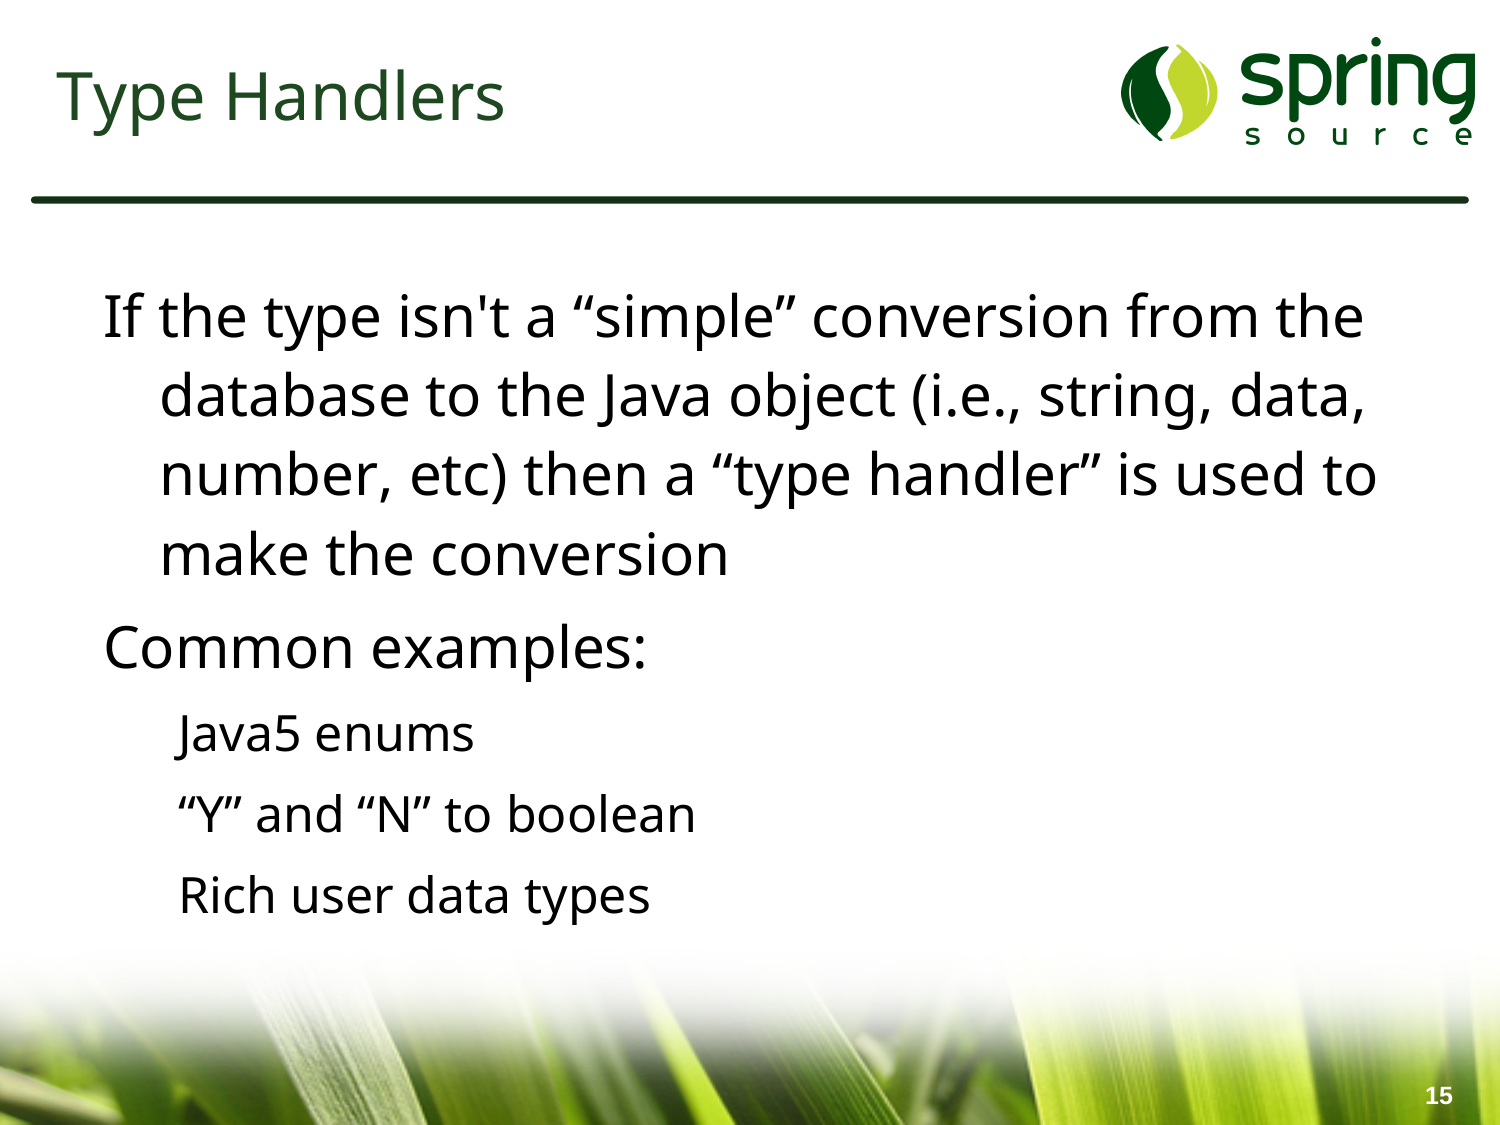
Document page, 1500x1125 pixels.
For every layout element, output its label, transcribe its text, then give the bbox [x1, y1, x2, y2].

picture [0, 944, 1500, 1125]
picture [1121, 37, 1475, 145]
list If the type isn't a “simple” conversion from the database to the Java object (i.e., string, data, number, etc) then a “type handler” is used to make the conversion Common examples: Java5 enums “Y” and “N” to boolean Rich user data types [103, 274, 1394, 934]
title Type Handlers [56, 14, 1089, 176]
